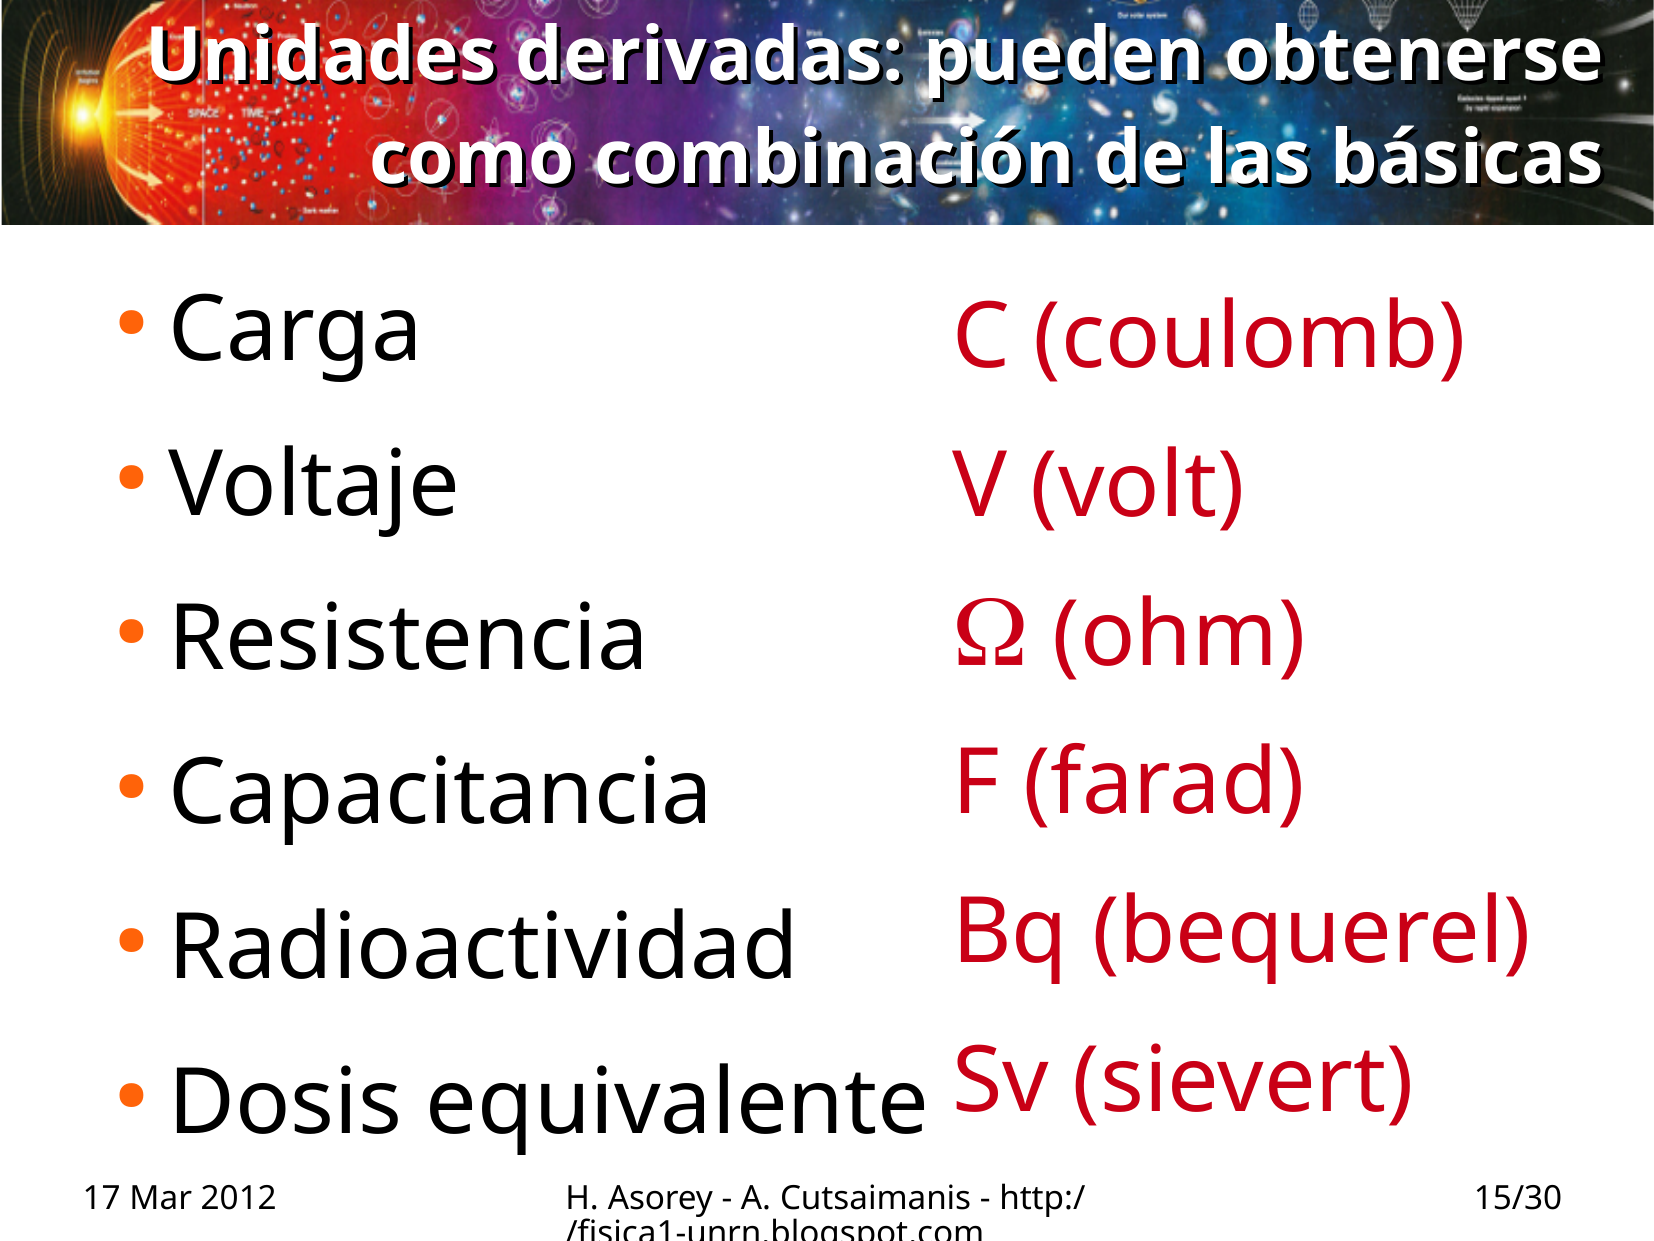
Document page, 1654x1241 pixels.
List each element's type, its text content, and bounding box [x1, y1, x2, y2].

picture [1, 0, 1654, 225]
text_box Carga Voltaje Resistencia Capacitancia Radioactividad Dosis equivalente [82, 255, 1571, 1201]
title Unidades derivadas: pueden obtenerse como combinación de las básicas [45, 11, 1606, 195]
text_box C (coulomb) V (volt)  (ohm) F (farad) Bq (bequerel) Sv (sievert) [937, 262, 1613, 1141]
